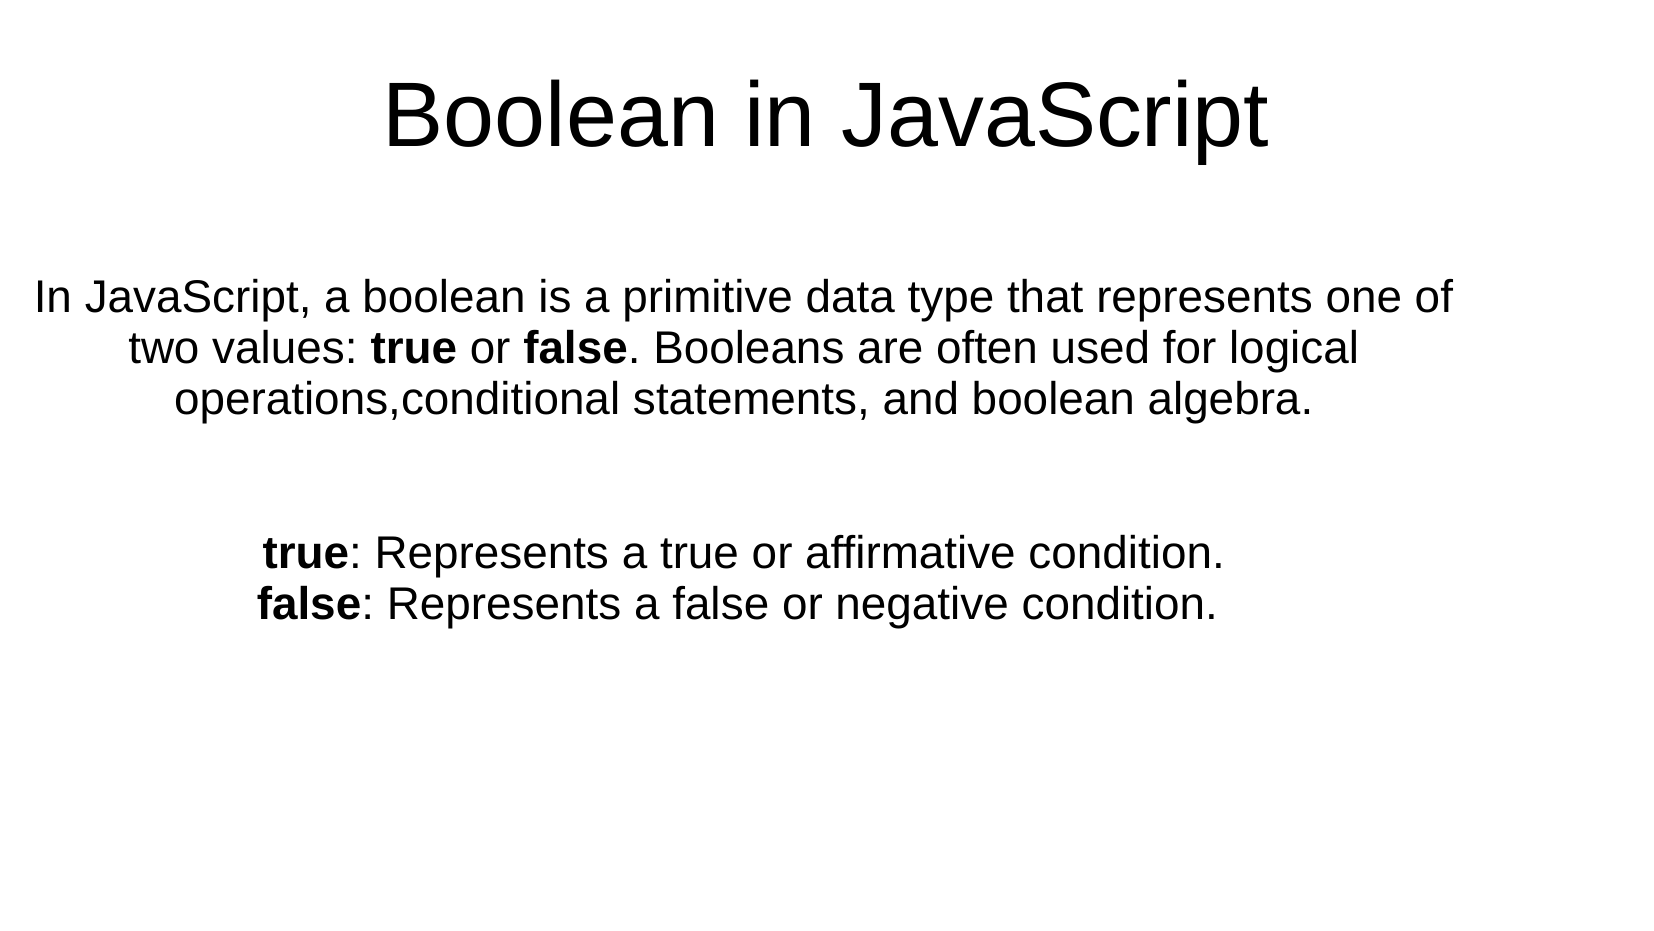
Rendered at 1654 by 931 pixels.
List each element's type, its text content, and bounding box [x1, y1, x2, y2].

title Boolean in JavaScript [82, 37, 1571, 193]
subtitle In JavaScript, a boolean is a primitive data type that represents one of two values: true or false. Booleans are often used for logical operations,conditional statements, and boolean algebra. true: Represents a true or affirmative condition. false: Represents a false or negative condition. [0, 187, 1489, 638]
